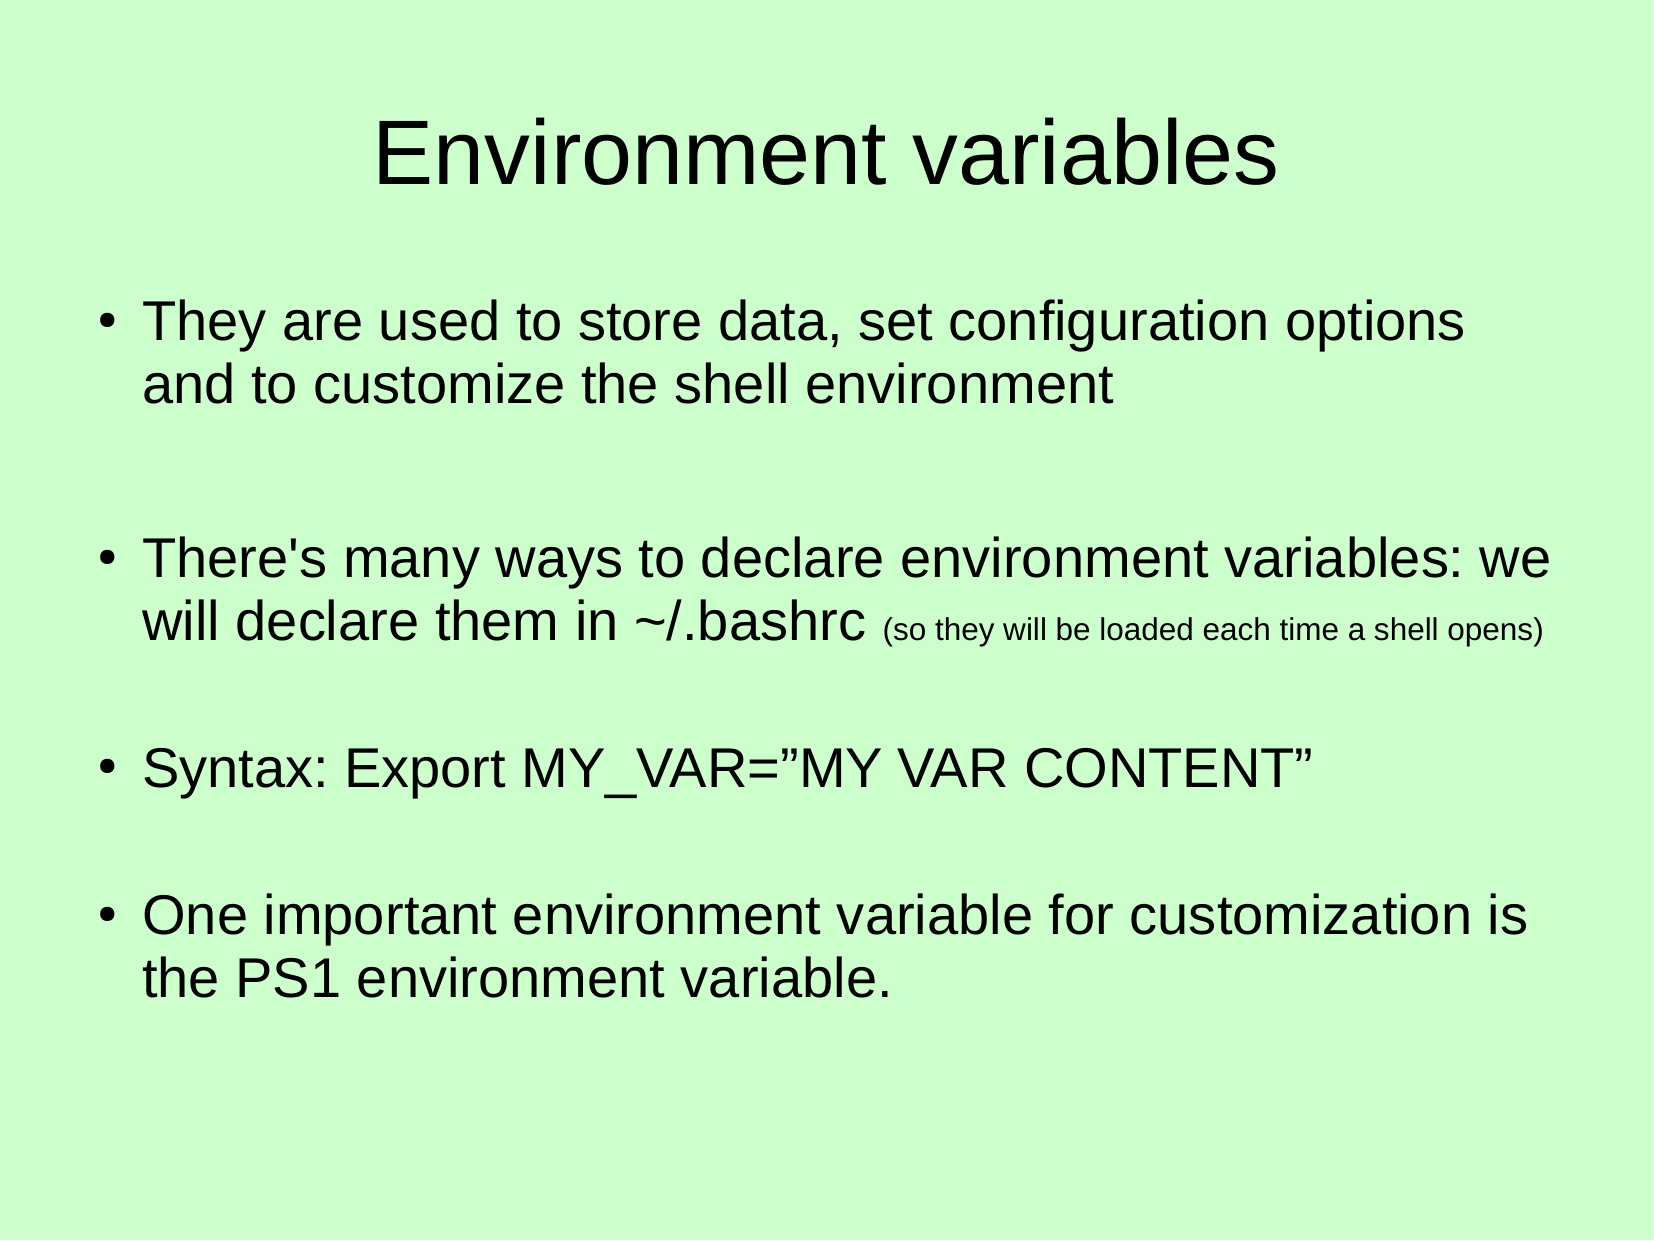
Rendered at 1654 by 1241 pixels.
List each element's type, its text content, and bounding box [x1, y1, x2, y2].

list They are used to store data, set configuration options and to customize the shell environment There's many ways to declare environment variables: we will declare them in ~/.bashrc (so they will be loaded each time a shell opens) Syntax: Export MY_VAR=”MY VAR CONTENT” One important environment variable for customization is the PS1 environment variable. [82, 290, 1571, 1010]
title Environment variables [82, 49, 1571, 257]
